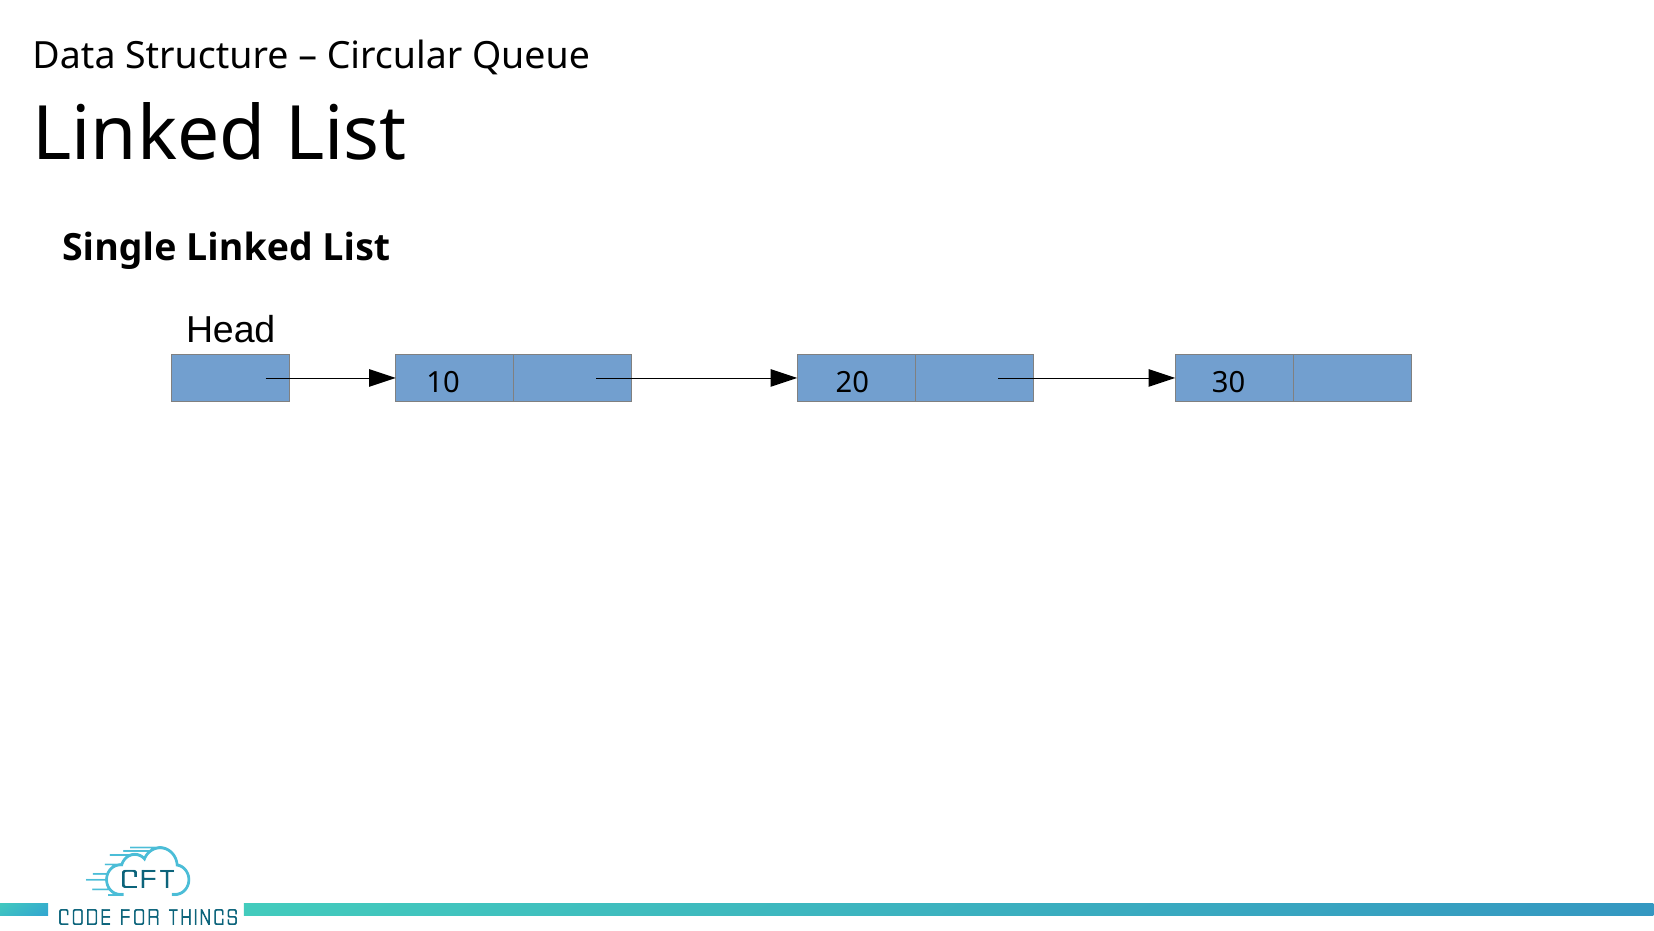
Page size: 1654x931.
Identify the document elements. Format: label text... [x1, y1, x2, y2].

text_box [797, 354, 820, 402]
text_box 30 [1197, 354, 1264, 404]
text_box [479, 354, 632, 402]
text_box 10 [411, 354, 479, 404]
text_box [1264, 354, 1412, 402]
text_box Single Linked List [47, 212, 520, 281]
text_box [395, 354, 411, 402]
text_box Head [171, 301, 301, 358]
text_box [888, 354, 1034, 402]
text_box [171, 358, 290, 402]
text_box 20 [820, 354, 888, 404]
title Data Structure – Circular Queue Linked List [32, 11, 1524, 199]
text_box [1175, 354, 1197, 402]
picture [59, 846, 237, 925]
